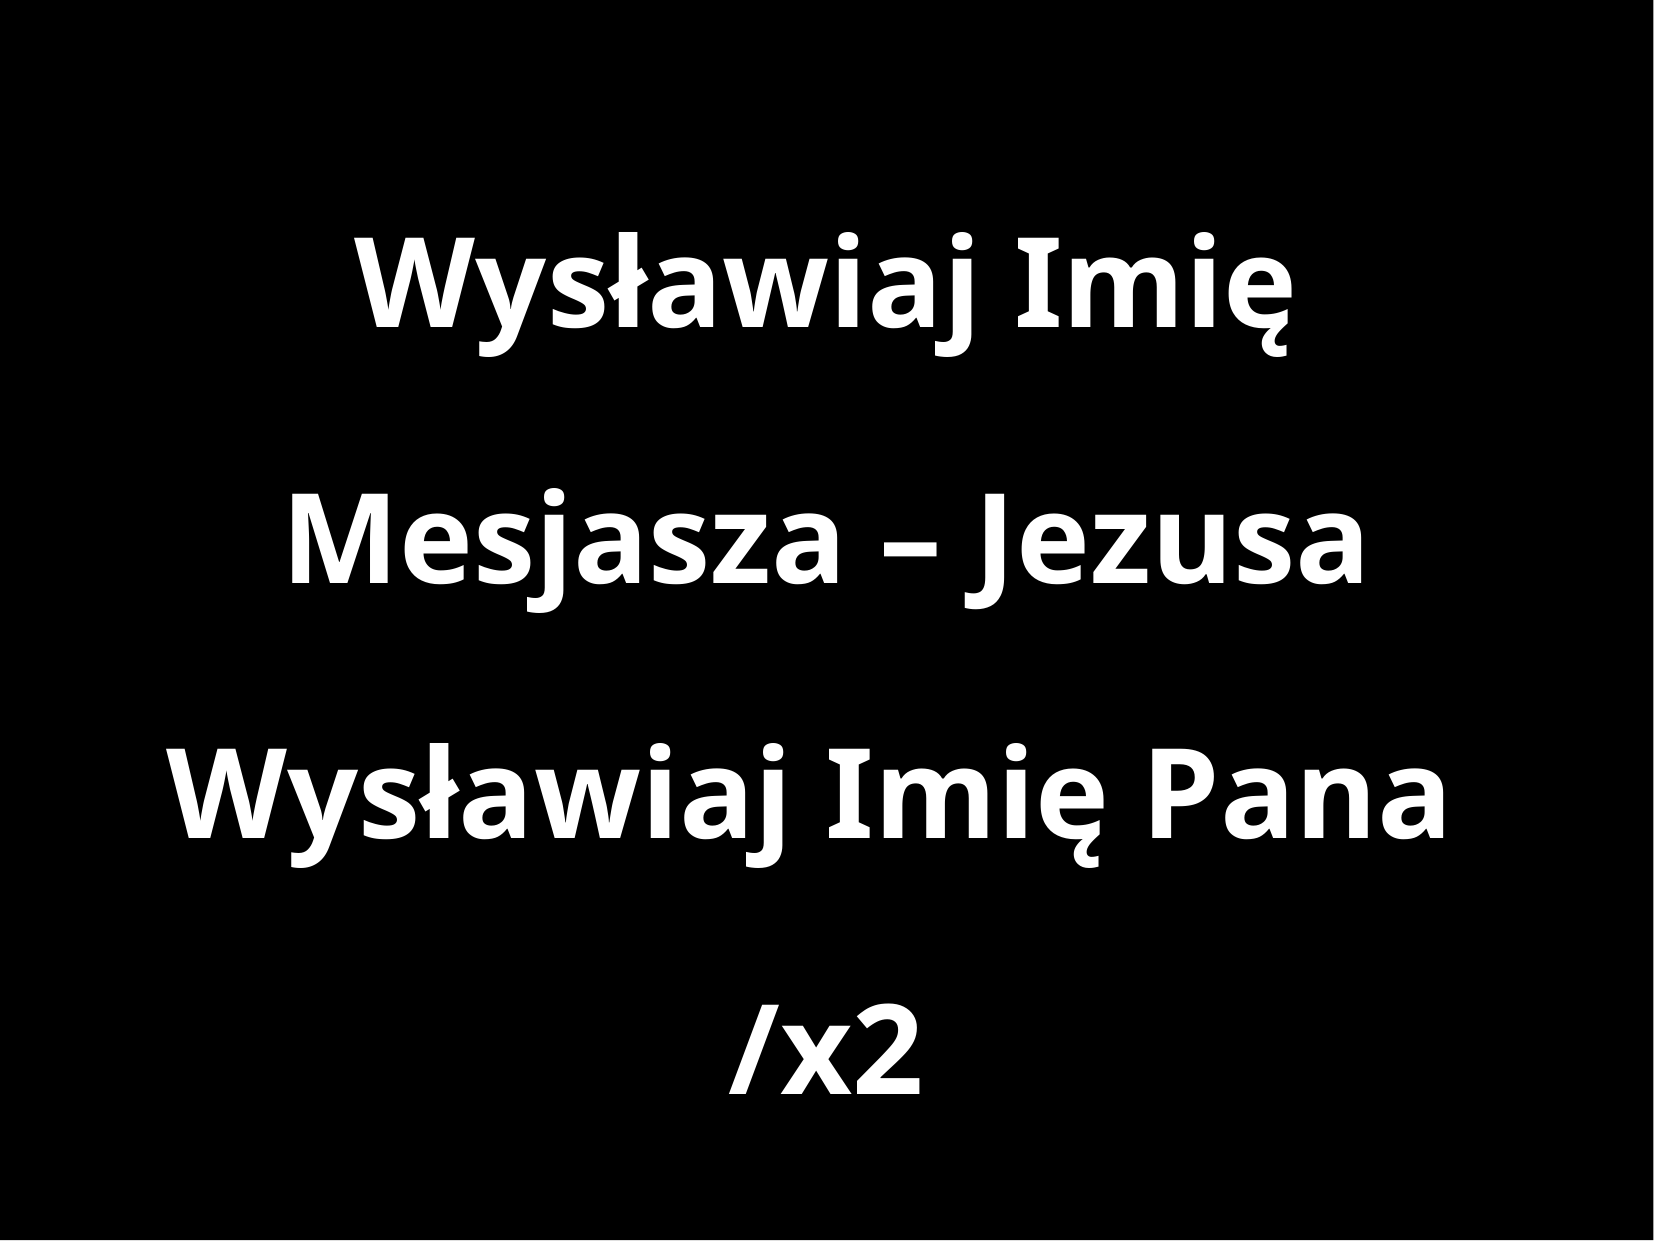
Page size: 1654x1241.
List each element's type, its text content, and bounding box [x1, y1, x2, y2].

title Wysławiaj Imię Mesjasza – Jezusa Wysławiaj Imię Pana /x2 [0, 0, 1654, 1241]
